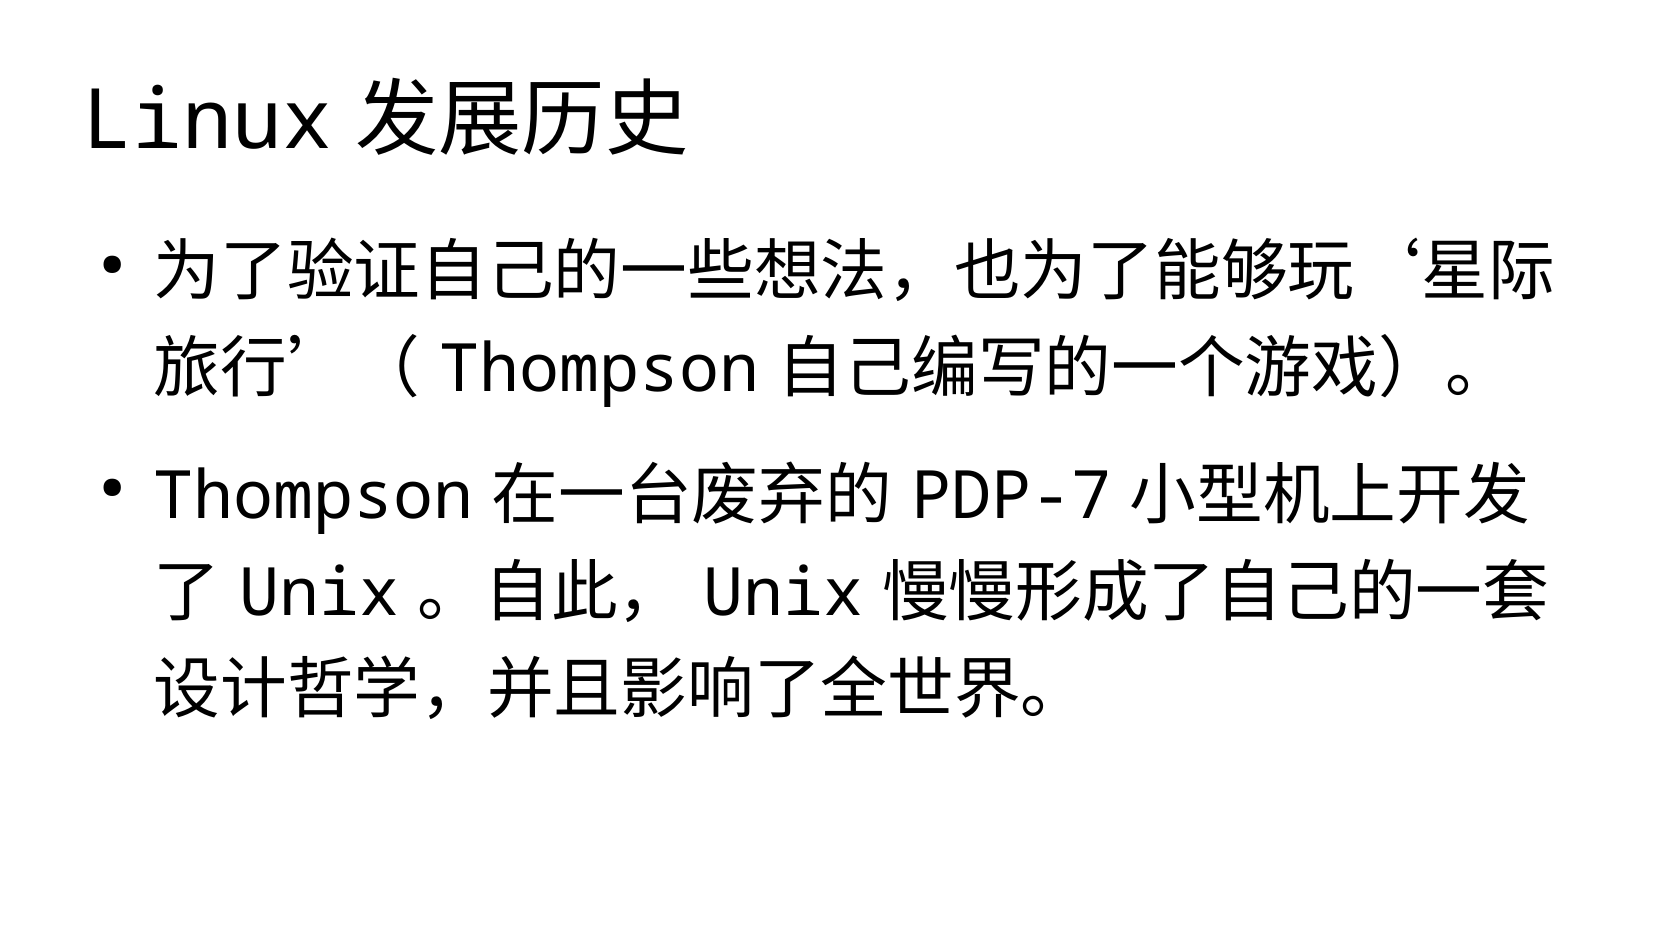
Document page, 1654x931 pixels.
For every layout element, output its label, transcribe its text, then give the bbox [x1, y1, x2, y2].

title Linux发展历史 [82, 37, 1571, 189]
list 为了验证自己的一些想法，也为了能够玩‘星际旅行’（Thompson自己编写的一个游戏）。 Thompson在一台废弃的PDP-7小型机上开发了Unix。自此，Unix慢慢形成了自己的一套设计哲学，并且影响了全世界。 [82, 217, 1571, 780]
